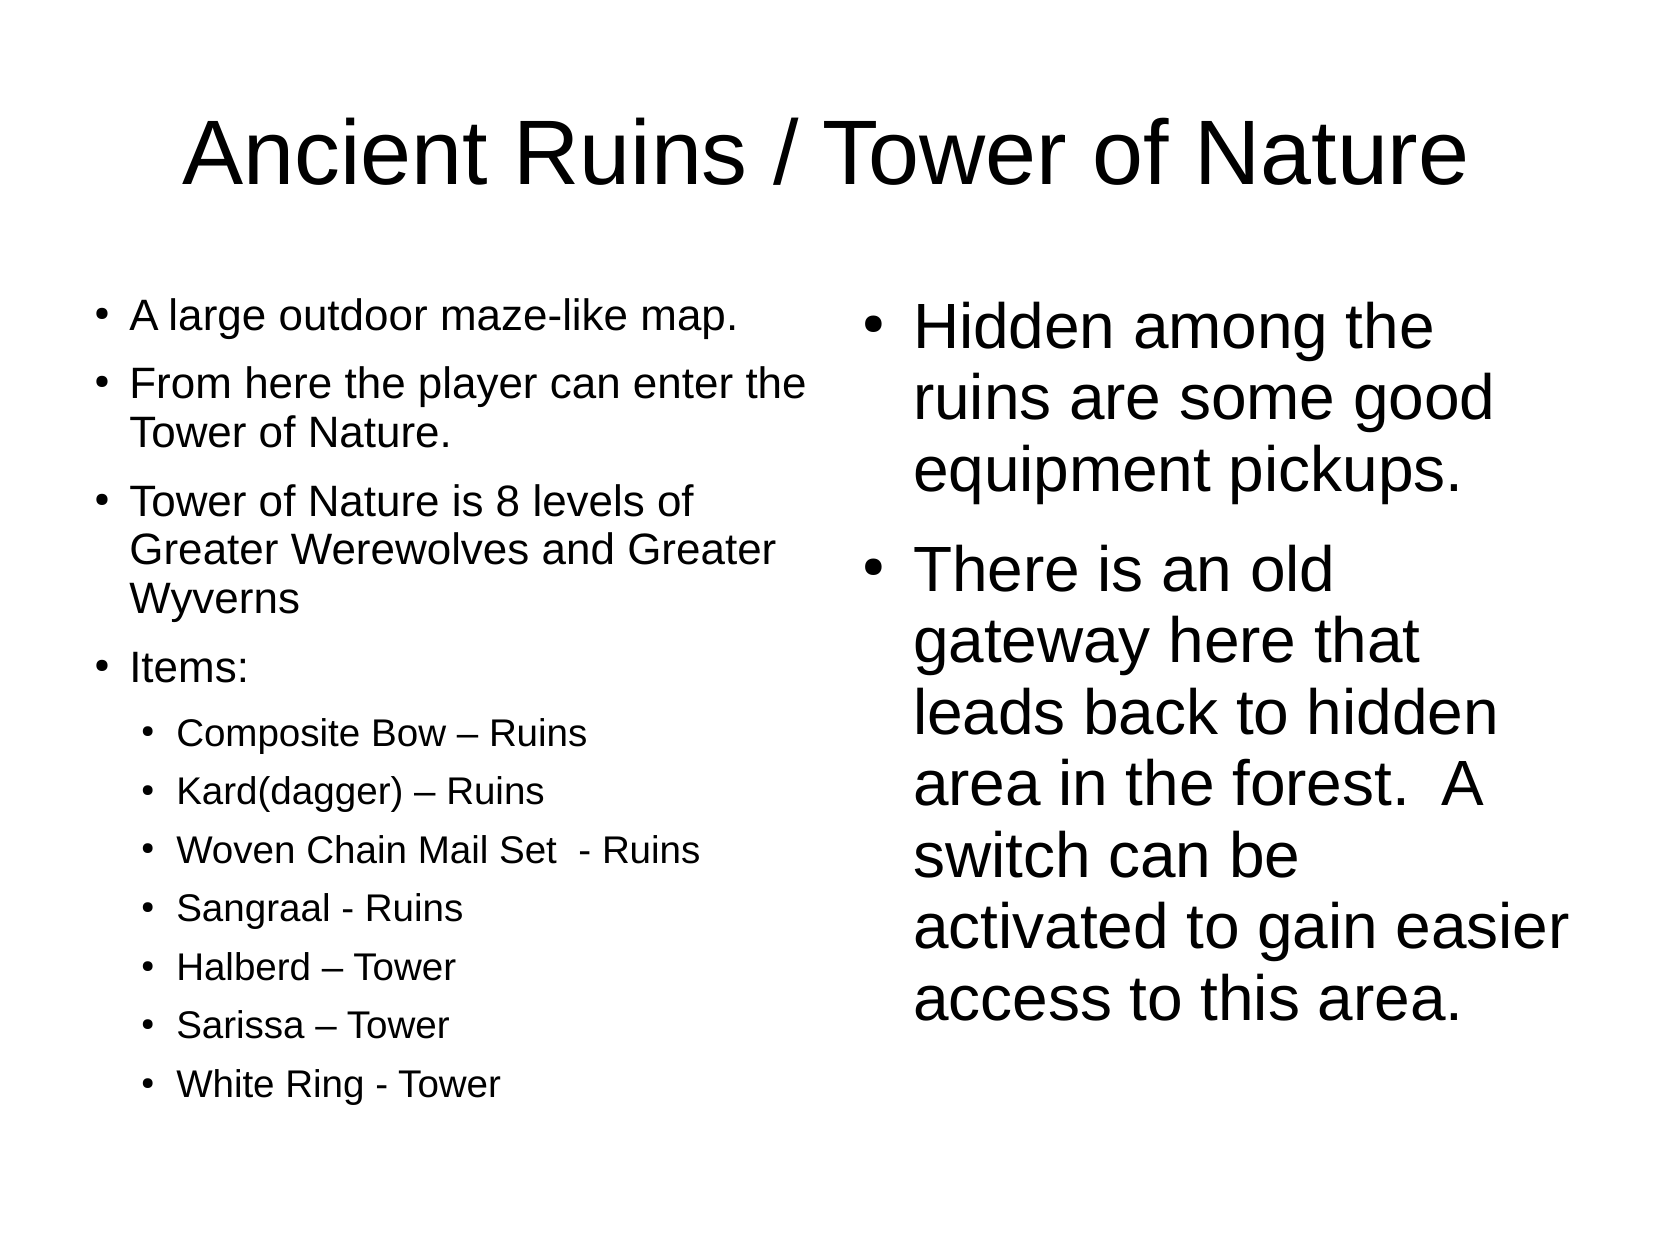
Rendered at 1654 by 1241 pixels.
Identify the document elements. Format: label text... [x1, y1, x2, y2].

list A large outdoor maze-like map. From here the player can enter the Tower of Nature. Tower of Nature is 8 levels of Greater Werewolves and Greater Wyverns Items: Composite Bow – Ruins Kard(dagger) – Ruins Woven Chain Mail Set - Ruins Sangraal - Ruins Halberd – Tower Sarissa – Tower White Ring - Tower [82, 290, 809, 1109]
list Hidden among the ruins are some good equipment pickups. There is an old gateway here that leads back to hidden area in the forest. A switch can be activated to gain easier access to this area. [845, 290, 1572, 1109]
title Ancient Ruins / Tower of Nature [82, 56, 1571, 250]
